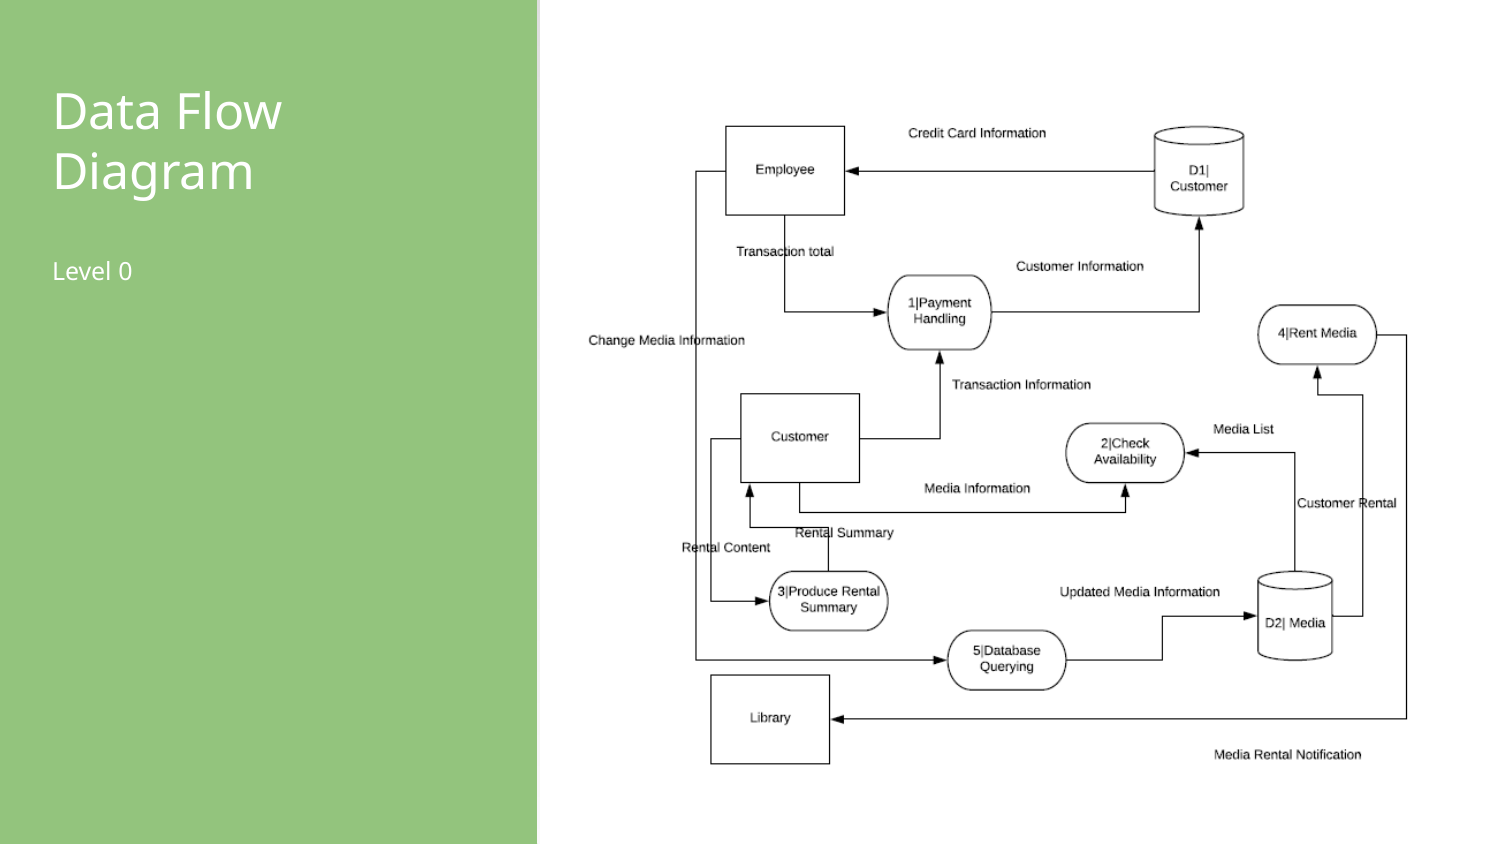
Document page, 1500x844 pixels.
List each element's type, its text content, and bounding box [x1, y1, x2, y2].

list Level 0 [37, 240, 497, 760]
picture [497, 0, 1500, 844]
title Data Flow Diagram [37, 58, 497, 216]
